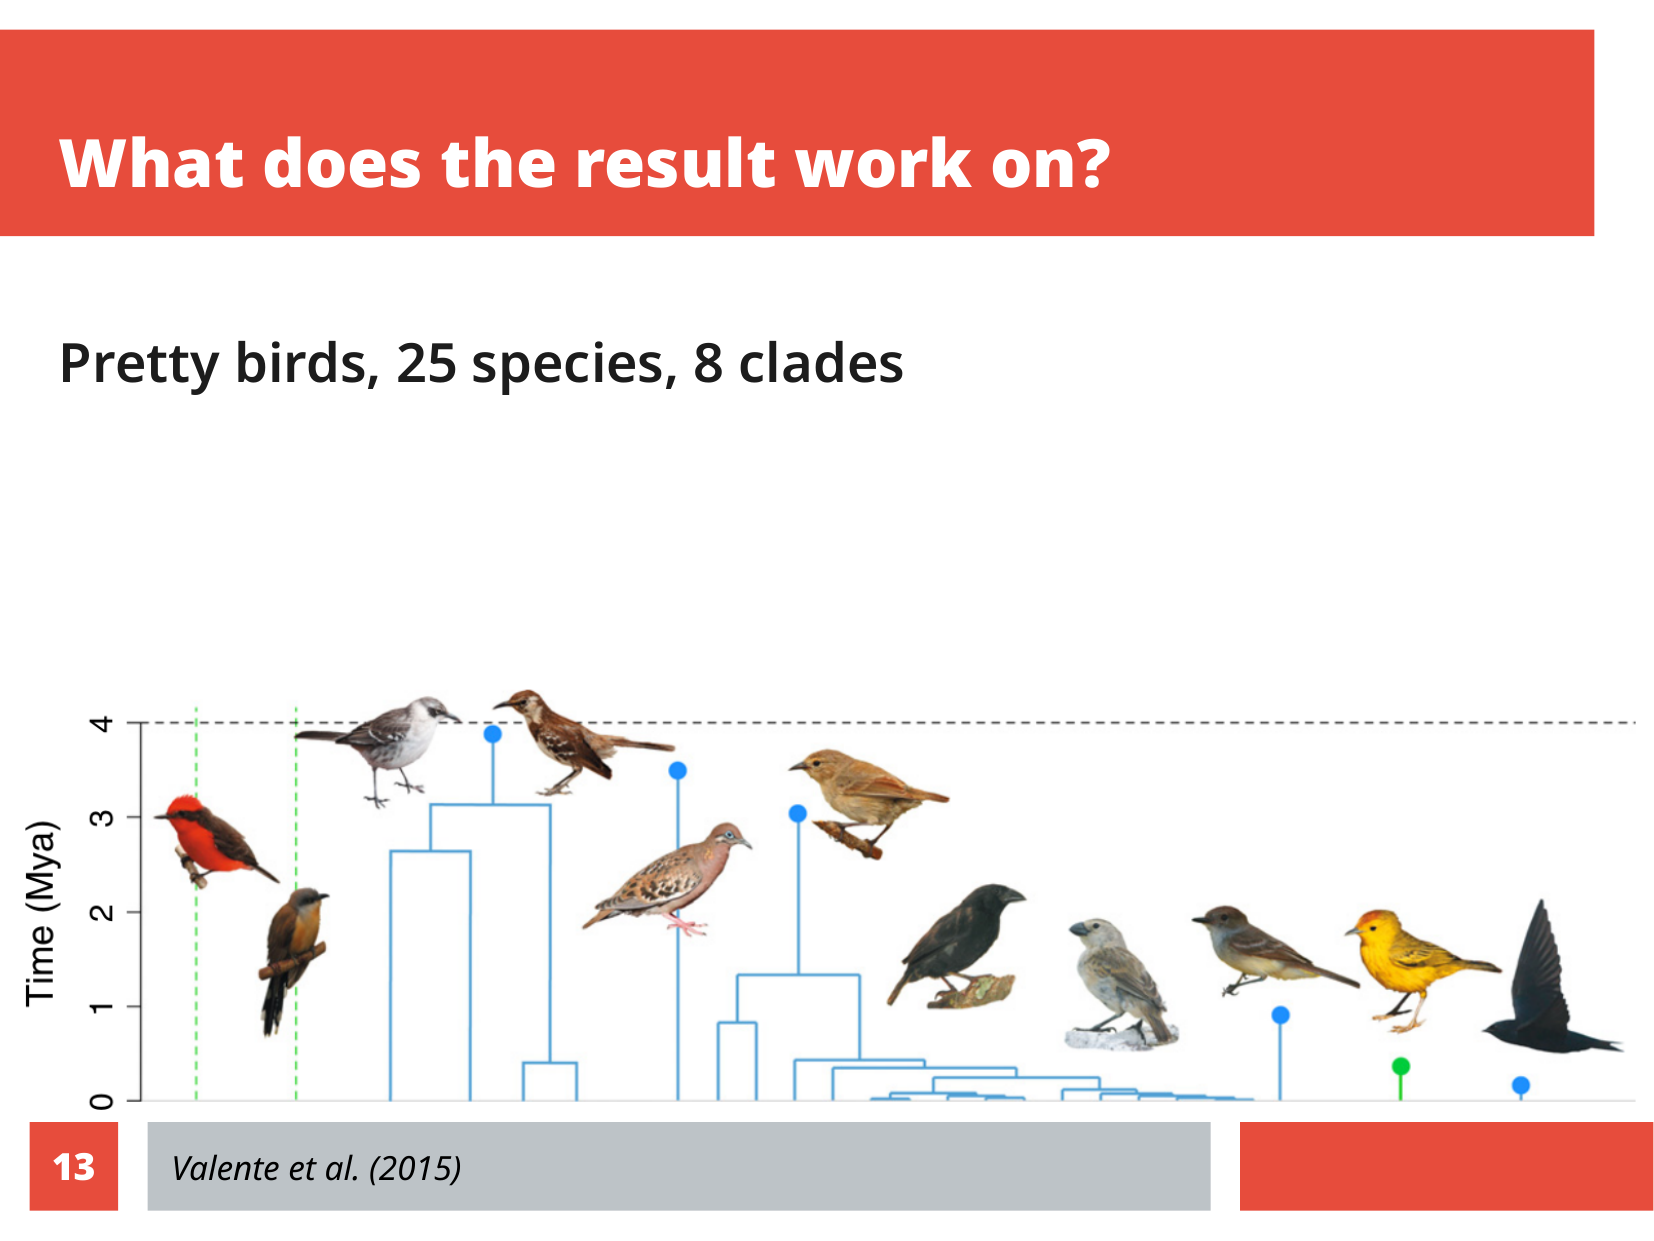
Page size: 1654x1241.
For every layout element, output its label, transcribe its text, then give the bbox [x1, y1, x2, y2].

text_box Valente et al. (2015) [156, 1137, 528, 1192]
title What does the result work on? [59, 59, 1595, 207]
picture [25, 689, 1636, 1111]
list Pretty birds, 25 species, 8 clades [59, 324, 1565, 1093]
